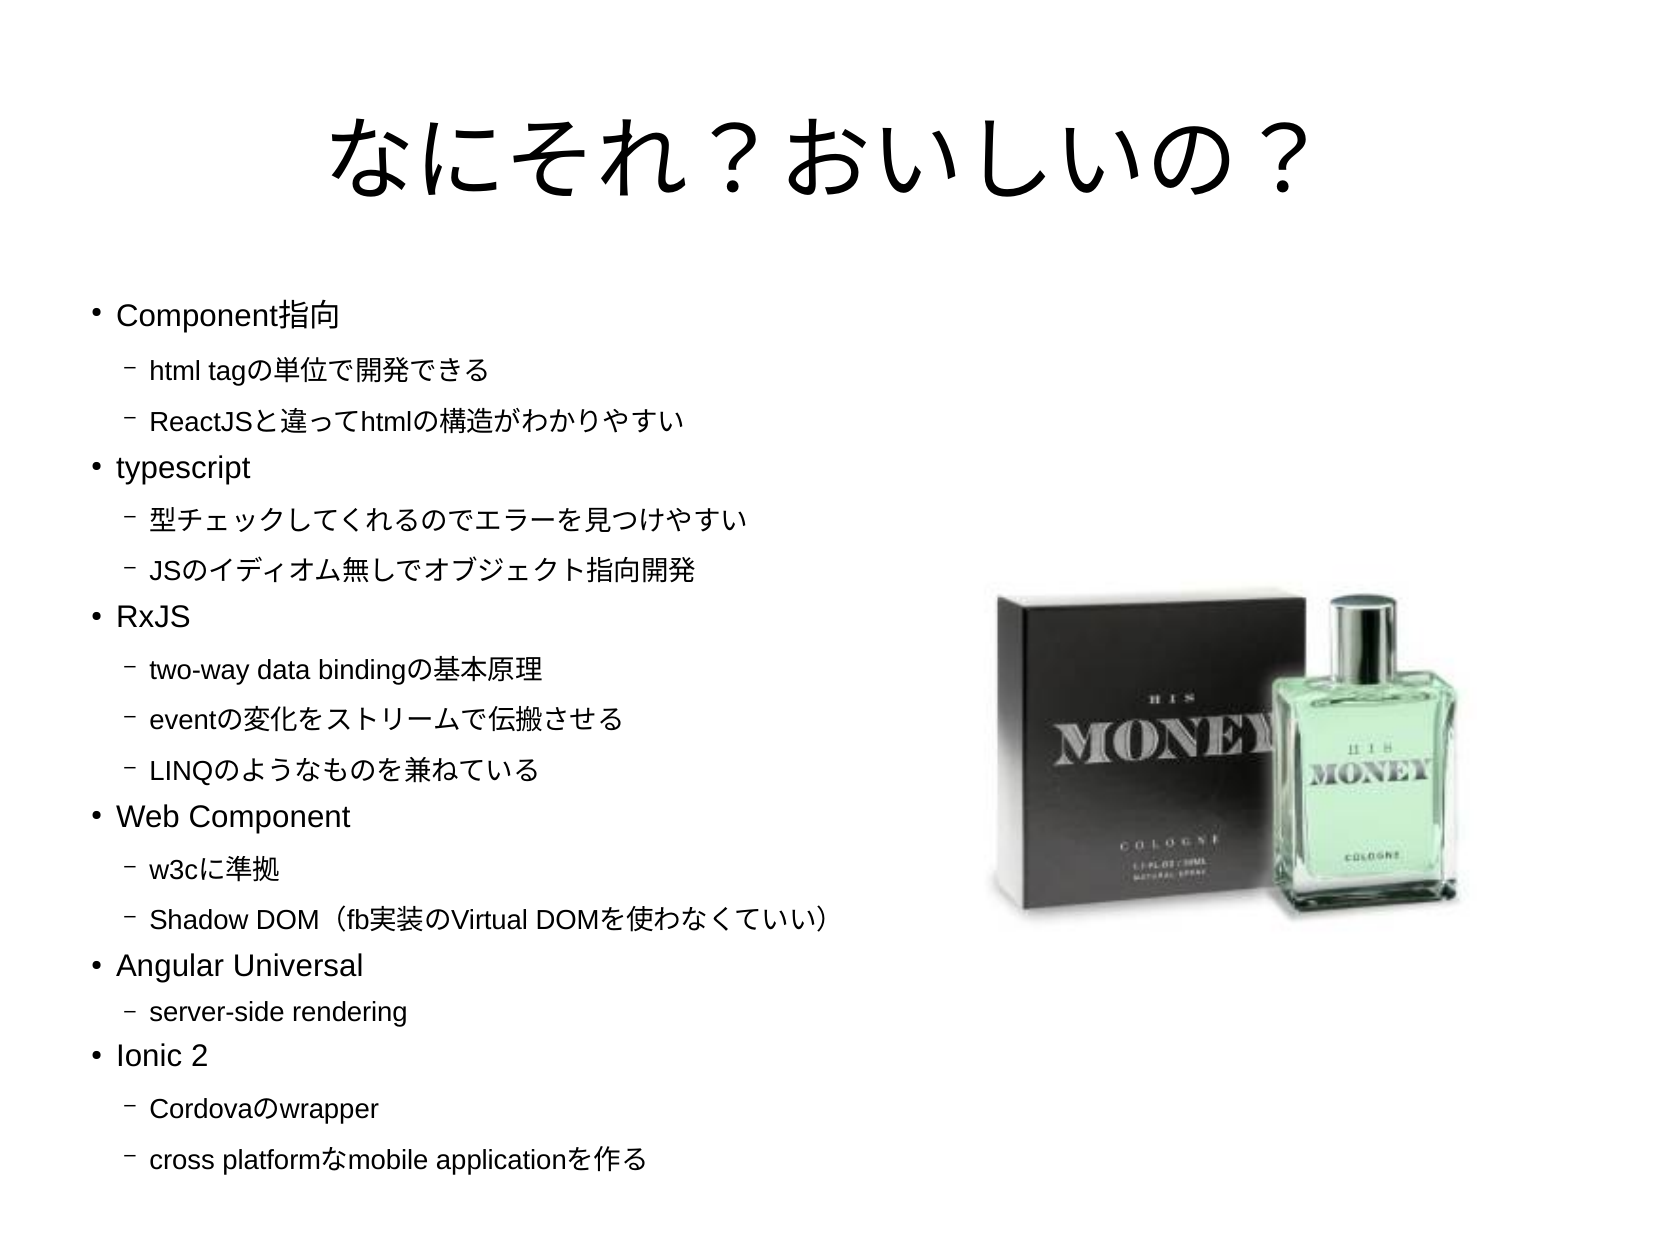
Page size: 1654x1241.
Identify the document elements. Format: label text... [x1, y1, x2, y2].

title なにそれ？おいしいの？ [82, 49, 1571, 257]
list Component指向 html tagの単位で開発できる ReactJSと違ってhtmlの構造がわかりやすい typescript 型チェックしてくれるのでエラーを見つけやすい JSのイディオム無しでオブジェクト指向開発 RxJS two-way data bindingの基本原理 eventの変化をストリームで伝搬させる LINQのようなものを兼ねている Web Component w3cに準拠 Shadow DOM（fb実装のVirtual DOMを使わなくていい） Angular Universal server-side rendering Ionic 2 Cordovaのwrapper cross platformなmobile applicationを作る [82, 290, 1571, 1182]
picture [909, 507, 1477, 1005]
